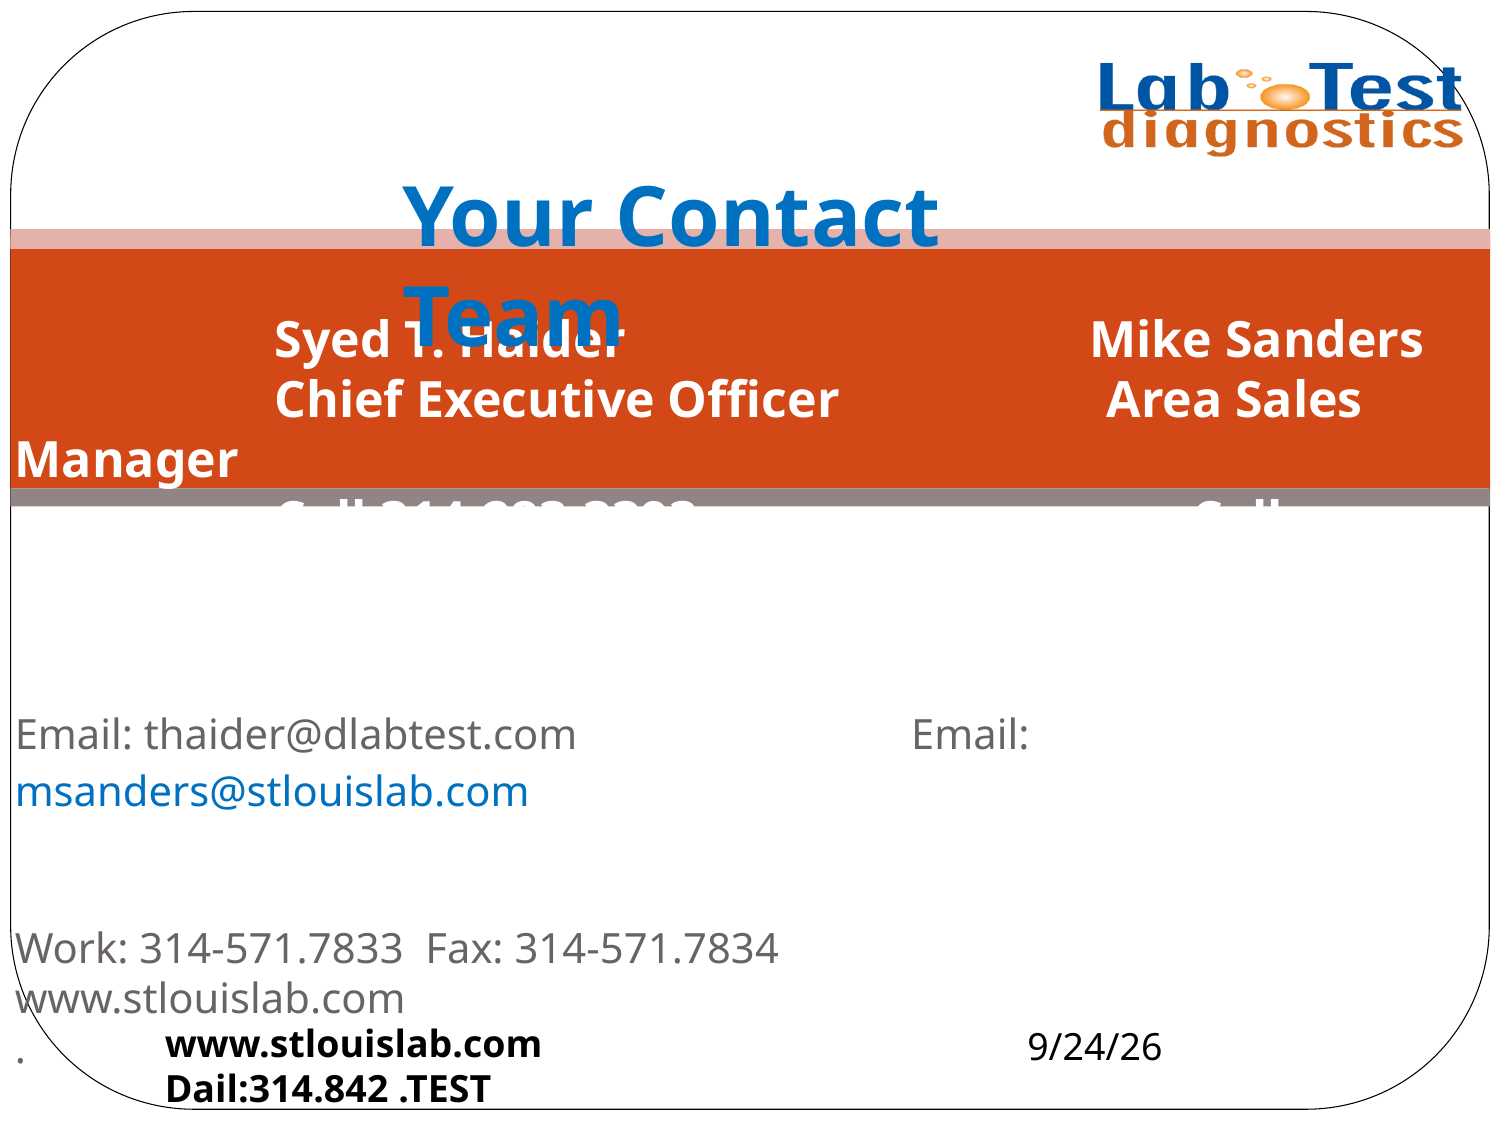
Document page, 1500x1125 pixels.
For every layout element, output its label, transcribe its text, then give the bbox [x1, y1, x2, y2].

title Your Contact Team [387, 56, 1113, 213]
picture [1087, 56, 1475, 163]
subtitle Syed T. Haider Mike Sanders Chief Executive Officer Area Sales Manager Cell:314-283-3393 Cell: 314.327.3932 Email: thaider@dlabtest.com Email: msanders@stlouislab.com Work: 314-571.7833 Fax: 314-571.7834 www.stlouislab.com . [0, 299, 1500, 913]
slide_number 4/15/12 [1012, 1015, 1419, 1094]
footer www.stlouislab.com Dail:314.842 .TEST [150, 1012, 800, 1088]
